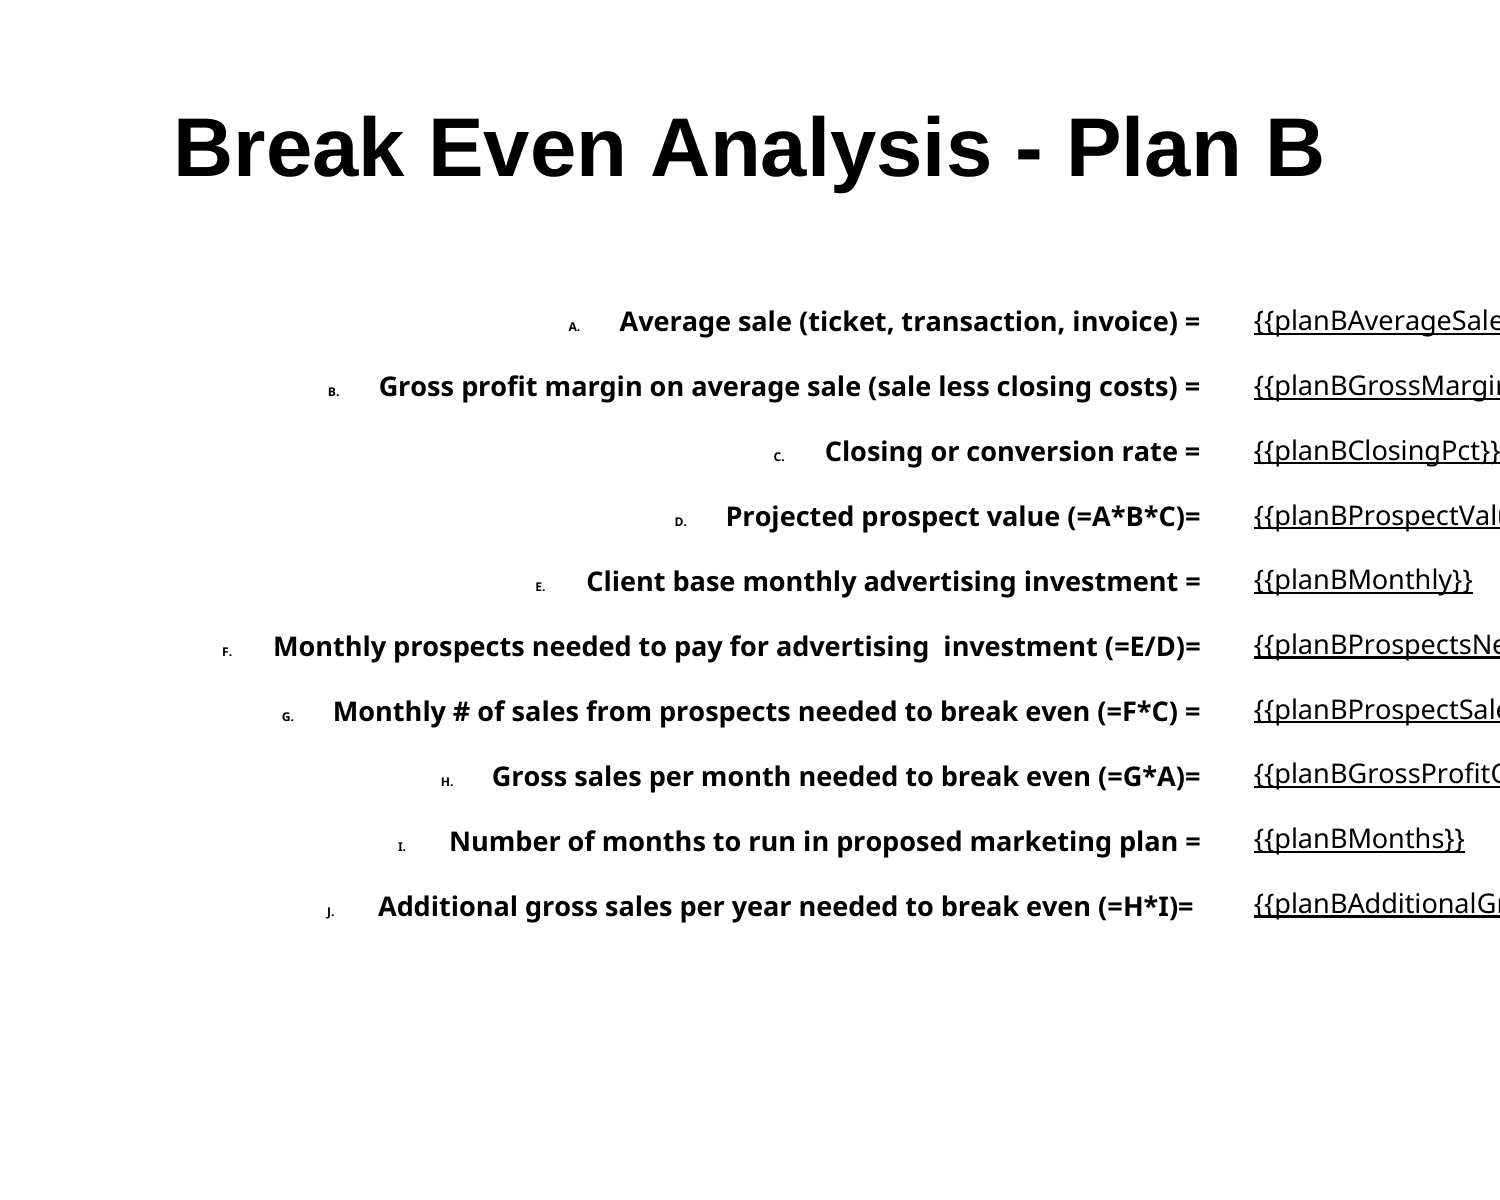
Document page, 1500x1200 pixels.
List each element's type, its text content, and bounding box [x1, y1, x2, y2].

title Break Even Analysis - Plan B [113, 78, 1387, 193]
list {{planBAverageSale}} {{planBGrossMargin}} {{planBClosingPct}} {{planBProspectValue}} {{planBMonthly}} {{planBProspectsNeeded}} {{planBProspectSalesNeeded}} {{planBGrossProfitOnSales}} {{planBMonths}} {{planBAdditionalGrossSales}} [1238, 256, 1500, 942]
text_box Average sale (ticket, transaction, invoice) = Gross profit margin on average sale (sale less closing costs) = Closing or conversion rate = Projected prospect value (=A*B*C)= Client base monthly advertising investment = Monthly prospects needed to pay for advertising investment (=E/D)= Monthly # of sales from prospects needed to break even (=F*C) = Gross sales per month needed to break even (=G*A)= Number of months to run in proposed marketing plan = Additional gross sales per year needed to break even (=H*I)= [56, 257, 1240, 943]
